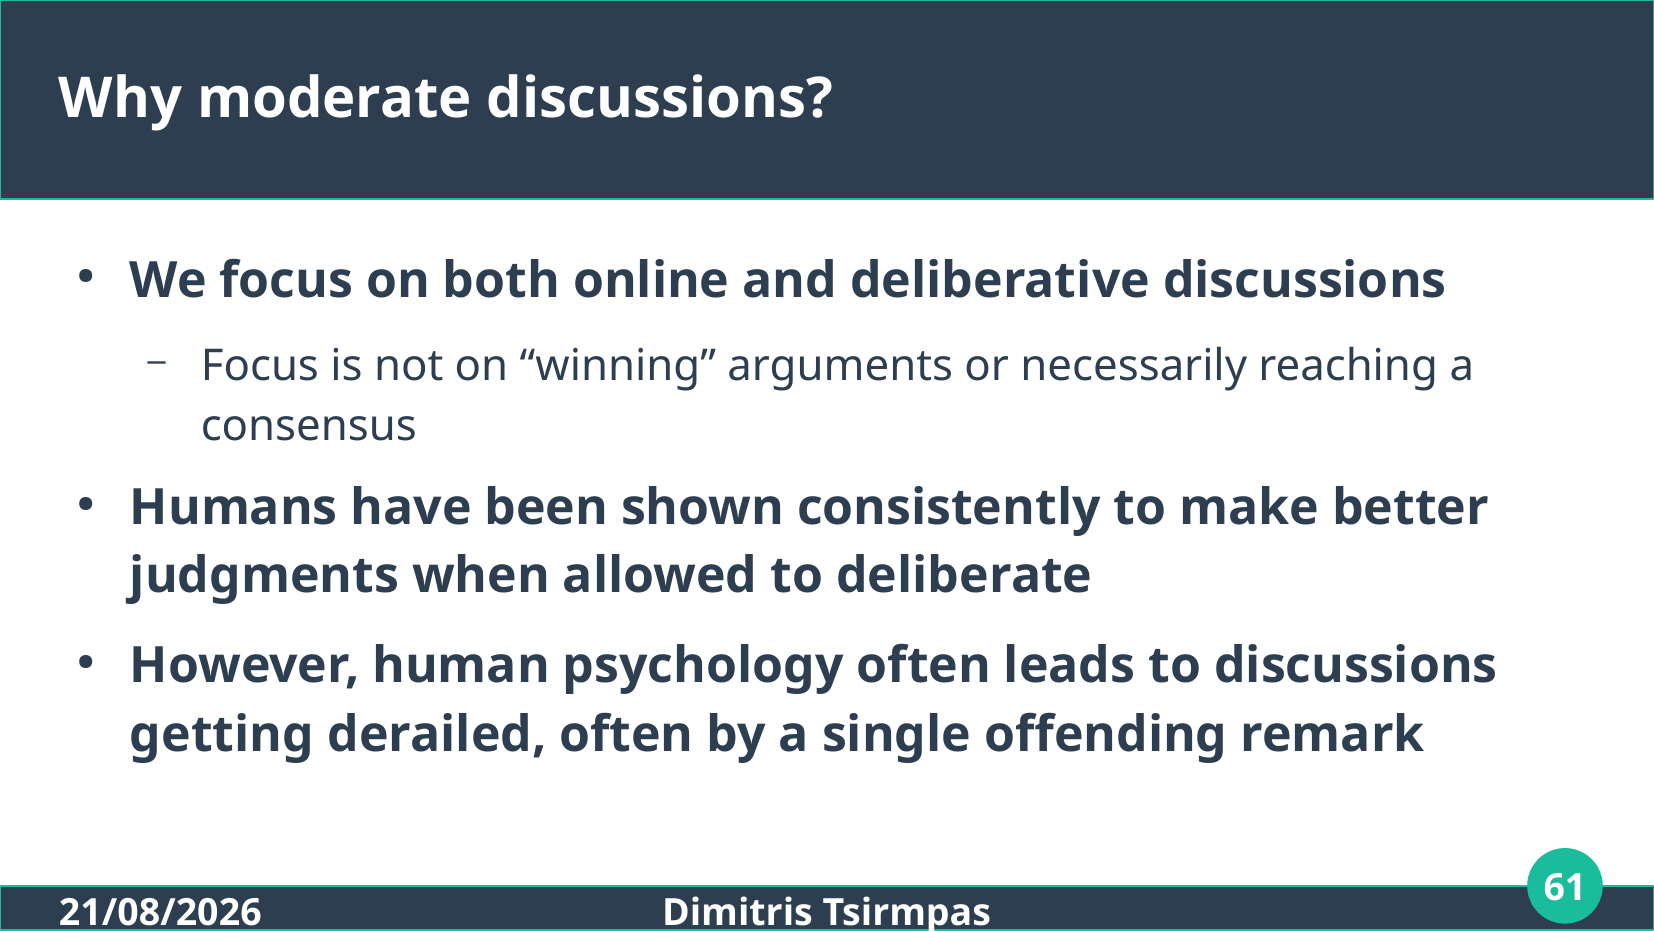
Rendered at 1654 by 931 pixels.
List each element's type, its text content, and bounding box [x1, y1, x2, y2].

title Why moderate discussions? [59, 37, 1595, 155]
list We focus on both online and deliberative discussions Focus is not on “winning” arguments or necessarily reaching a consensus Humans have been shown consistently to make better judgments when allowed to deliberate However, human psychology often leads to discussions getting derailed, often by a single offending remark [59, 243, 1595, 864]
